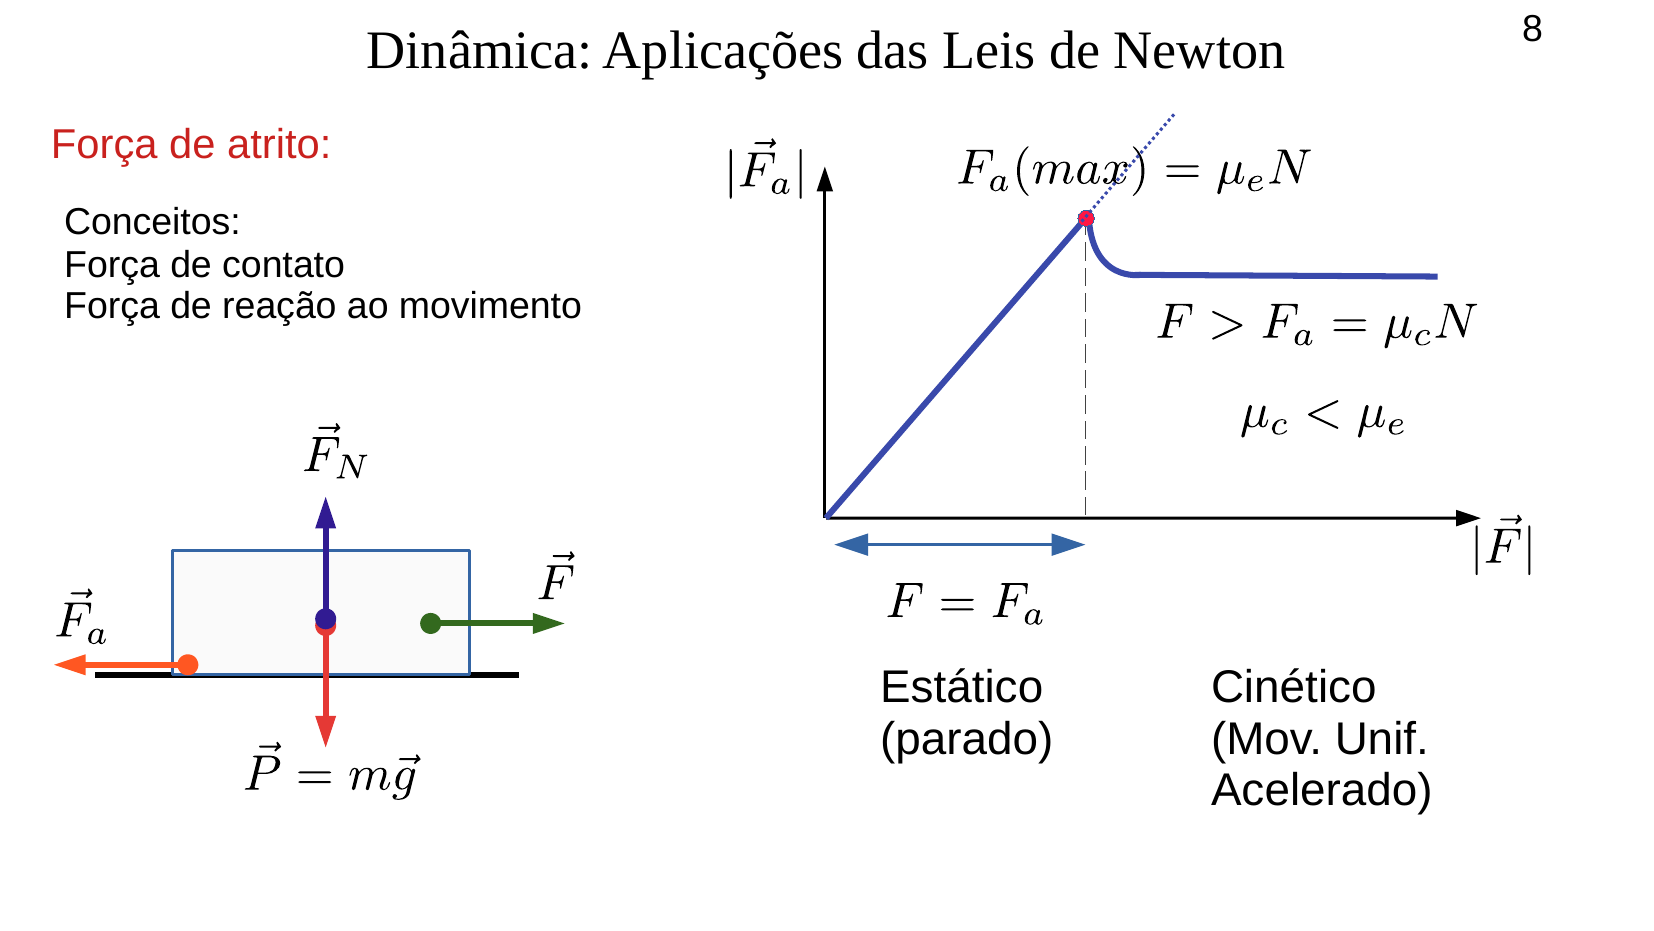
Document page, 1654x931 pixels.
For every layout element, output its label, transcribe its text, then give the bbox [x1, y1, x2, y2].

text_box Conceitos: Força de contato Força de reação ao movimento [826, 193, 1525, 377]
text_box Dinâmica: Aplicações das Leis de Newton [352, 0, 1302, 88]
picture [883, 581, 1045, 627]
text_box [172, 550, 323, 675]
picture [1237, 398, 1406, 440]
picture [536, 551, 575, 600]
text_box [172, 668, 182, 675]
picture [300, 421, 370, 481]
picture [240, 739, 423, 802]
text_box Conceitos: Força de contato Força de reação ao movimento [49, 193, 823, 377]
text_box Cinético (Mov. Unif. Acelerado) [1196, 653, 1457, 823]
picture [954, 144, 1313, 198]
text_box [329, 550, 470, 675]
picture [1469, 514, 1531, 576]
text_box Força de atrito: [36, 112, 1572, 268]
text_box Estático (parado) [865, 653, 1069, 772]
picture [723, 138, 802, 199]
picture [52, 586, 108, 647]
text_box [1077, 210, 1095, 227]
text_box <number> [1507, 0, 1654, 71]
picture [1155, 303, 1478, 349]
